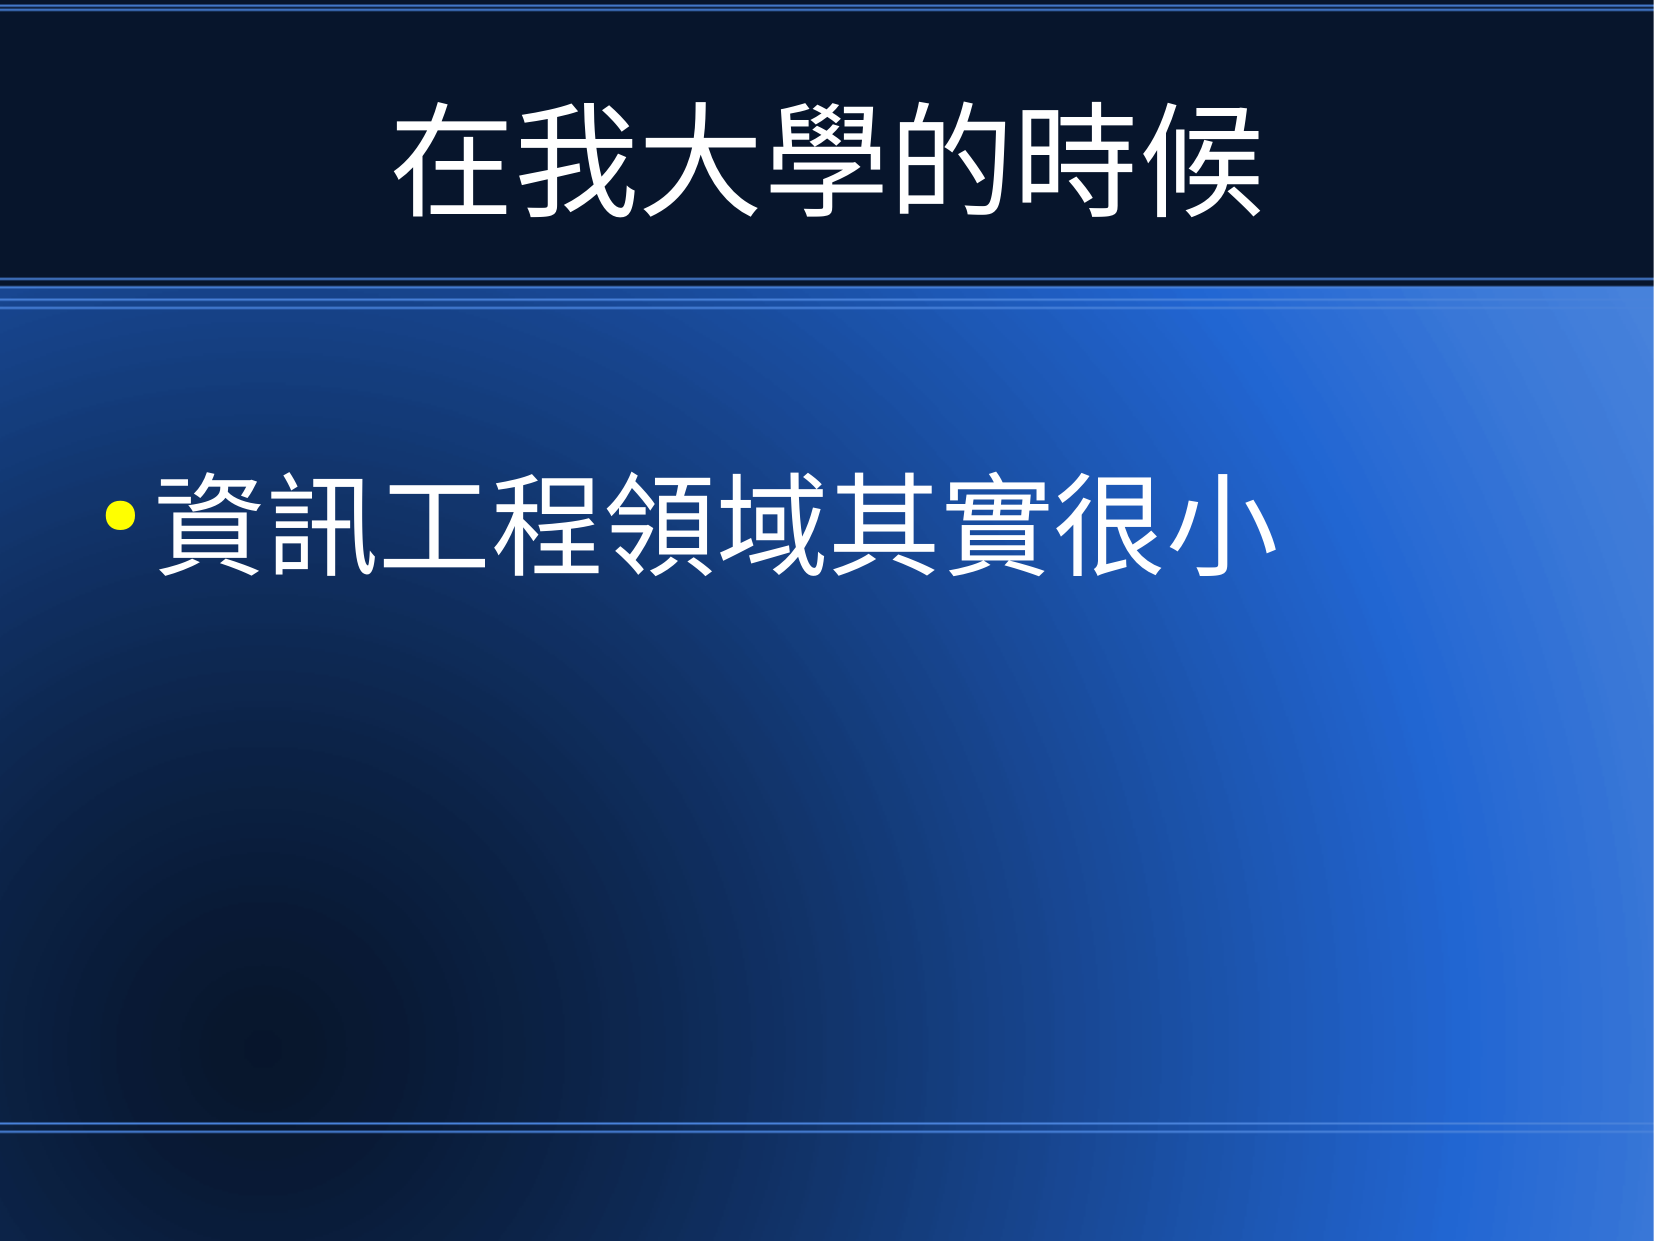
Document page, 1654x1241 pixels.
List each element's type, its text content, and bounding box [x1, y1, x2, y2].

picture [0, 0, 1654, 1241]
list 資訊工程領域其實很小 [82, 355, 1571, 1241]
title 在我大學的時候 [82, 49, 1571, 257]
